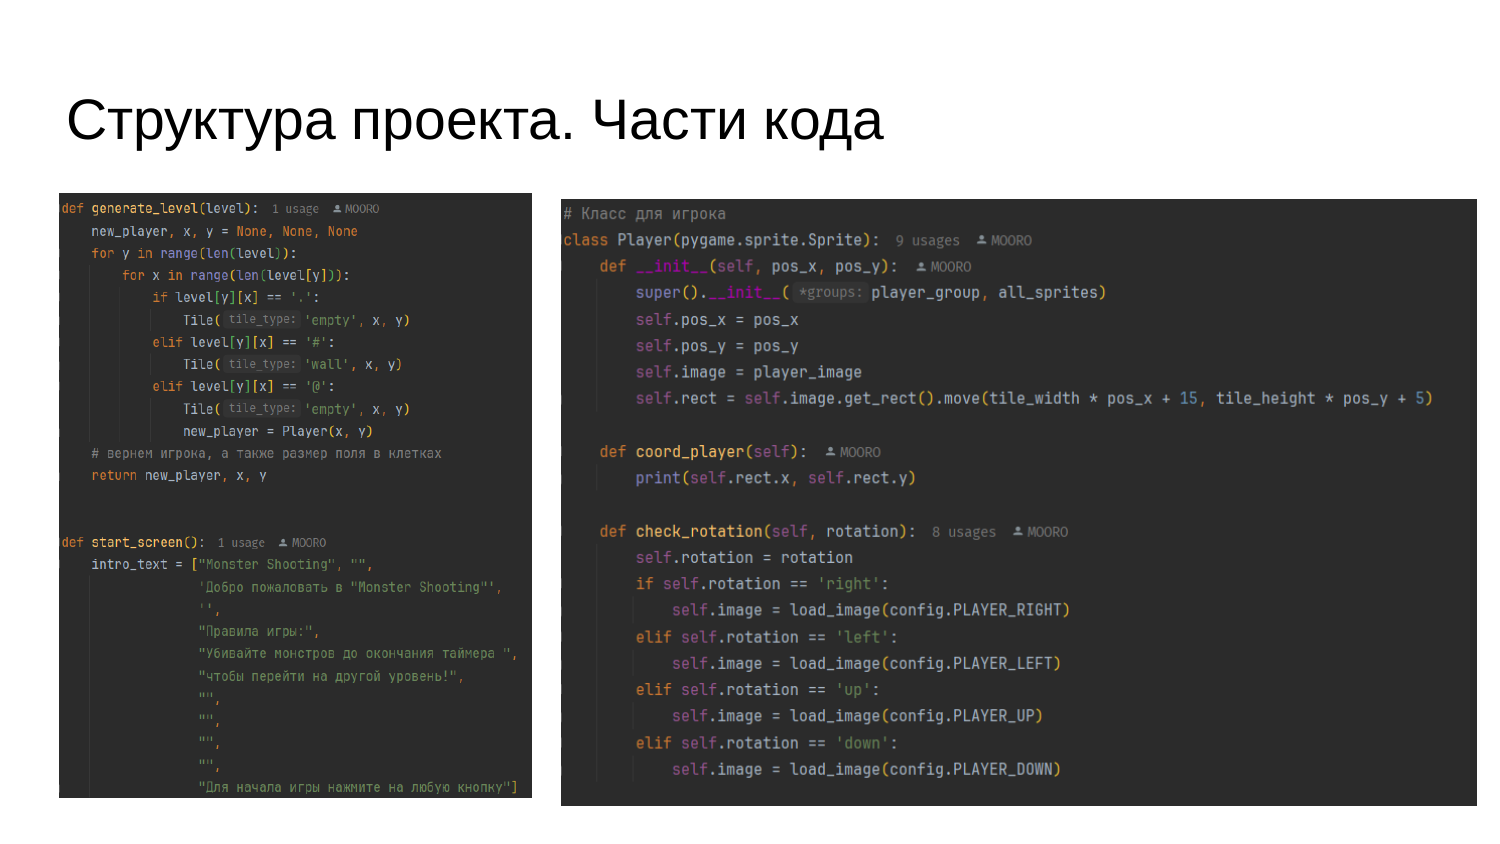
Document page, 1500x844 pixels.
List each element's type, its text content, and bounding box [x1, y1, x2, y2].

title Структура проекта. Части кода [51, 72, 1449, 167]
picture [561, 199, 1477, 806]
picture [59, 193, 532, 798]
